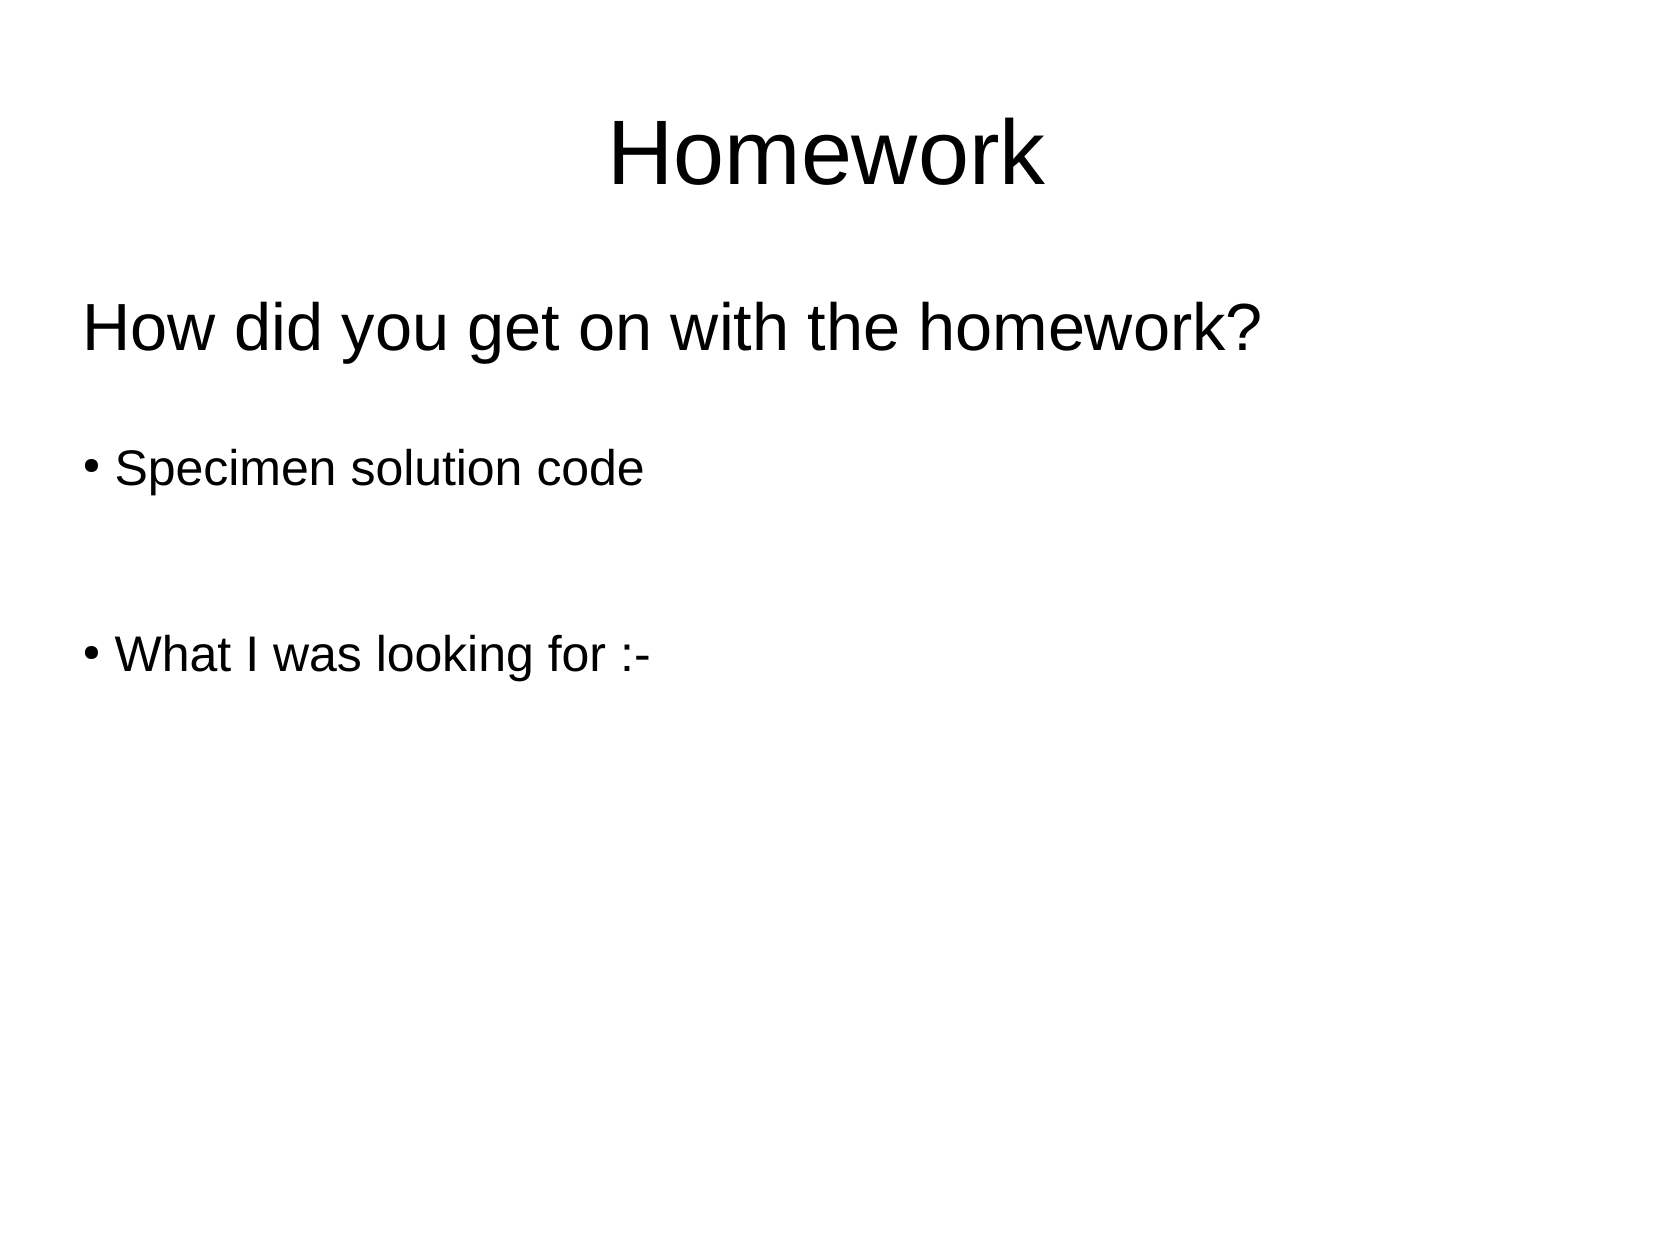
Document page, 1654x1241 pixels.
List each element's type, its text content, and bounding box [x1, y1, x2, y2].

subtitle How did you get on with the homework? Specimen solution code What I was looking for :- [82, 290, 1538, 1010]
title Homework [82, 49, 1571, 257]
